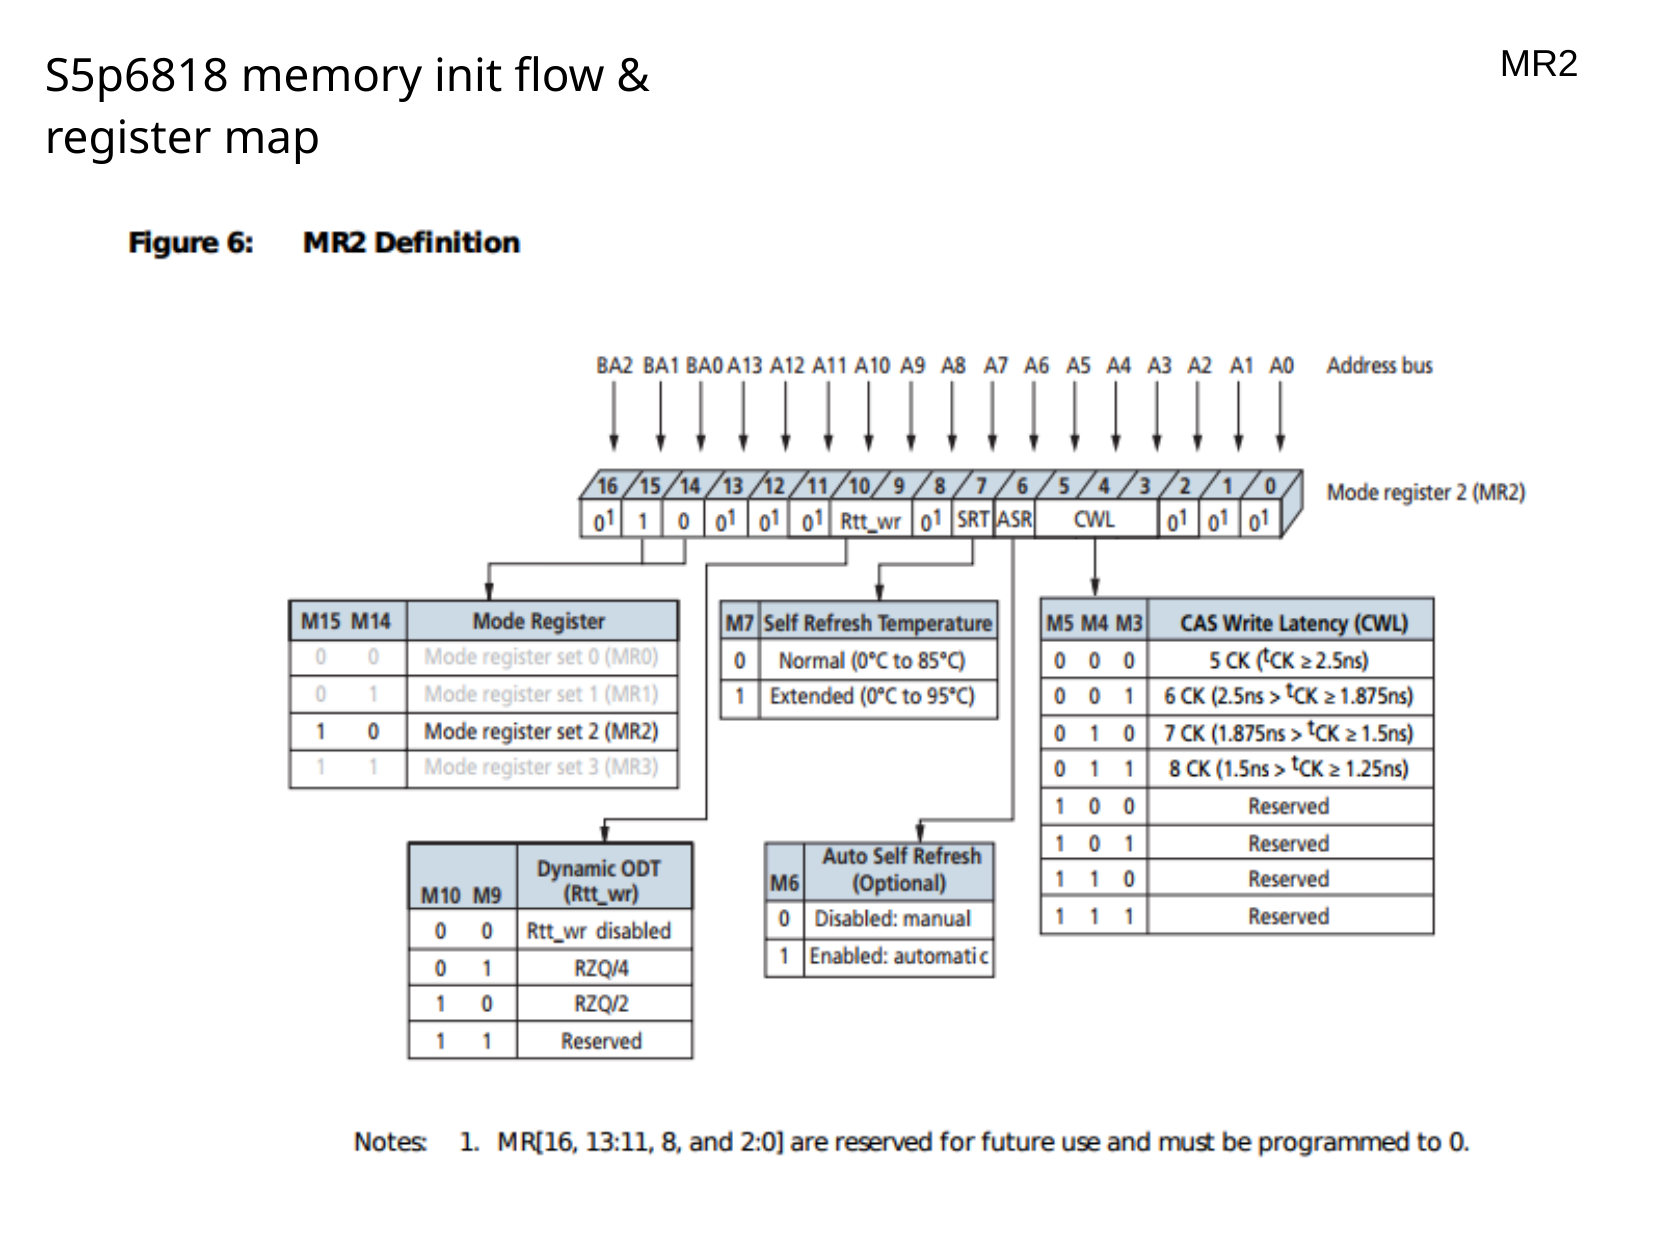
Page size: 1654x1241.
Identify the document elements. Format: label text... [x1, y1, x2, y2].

text_box MR2 [1485, 34, 1626, 134]
text_box S5p6818 memory init flow & register map [30, 34, 721, 160]
picture [122, 224, 1533, 1171]
